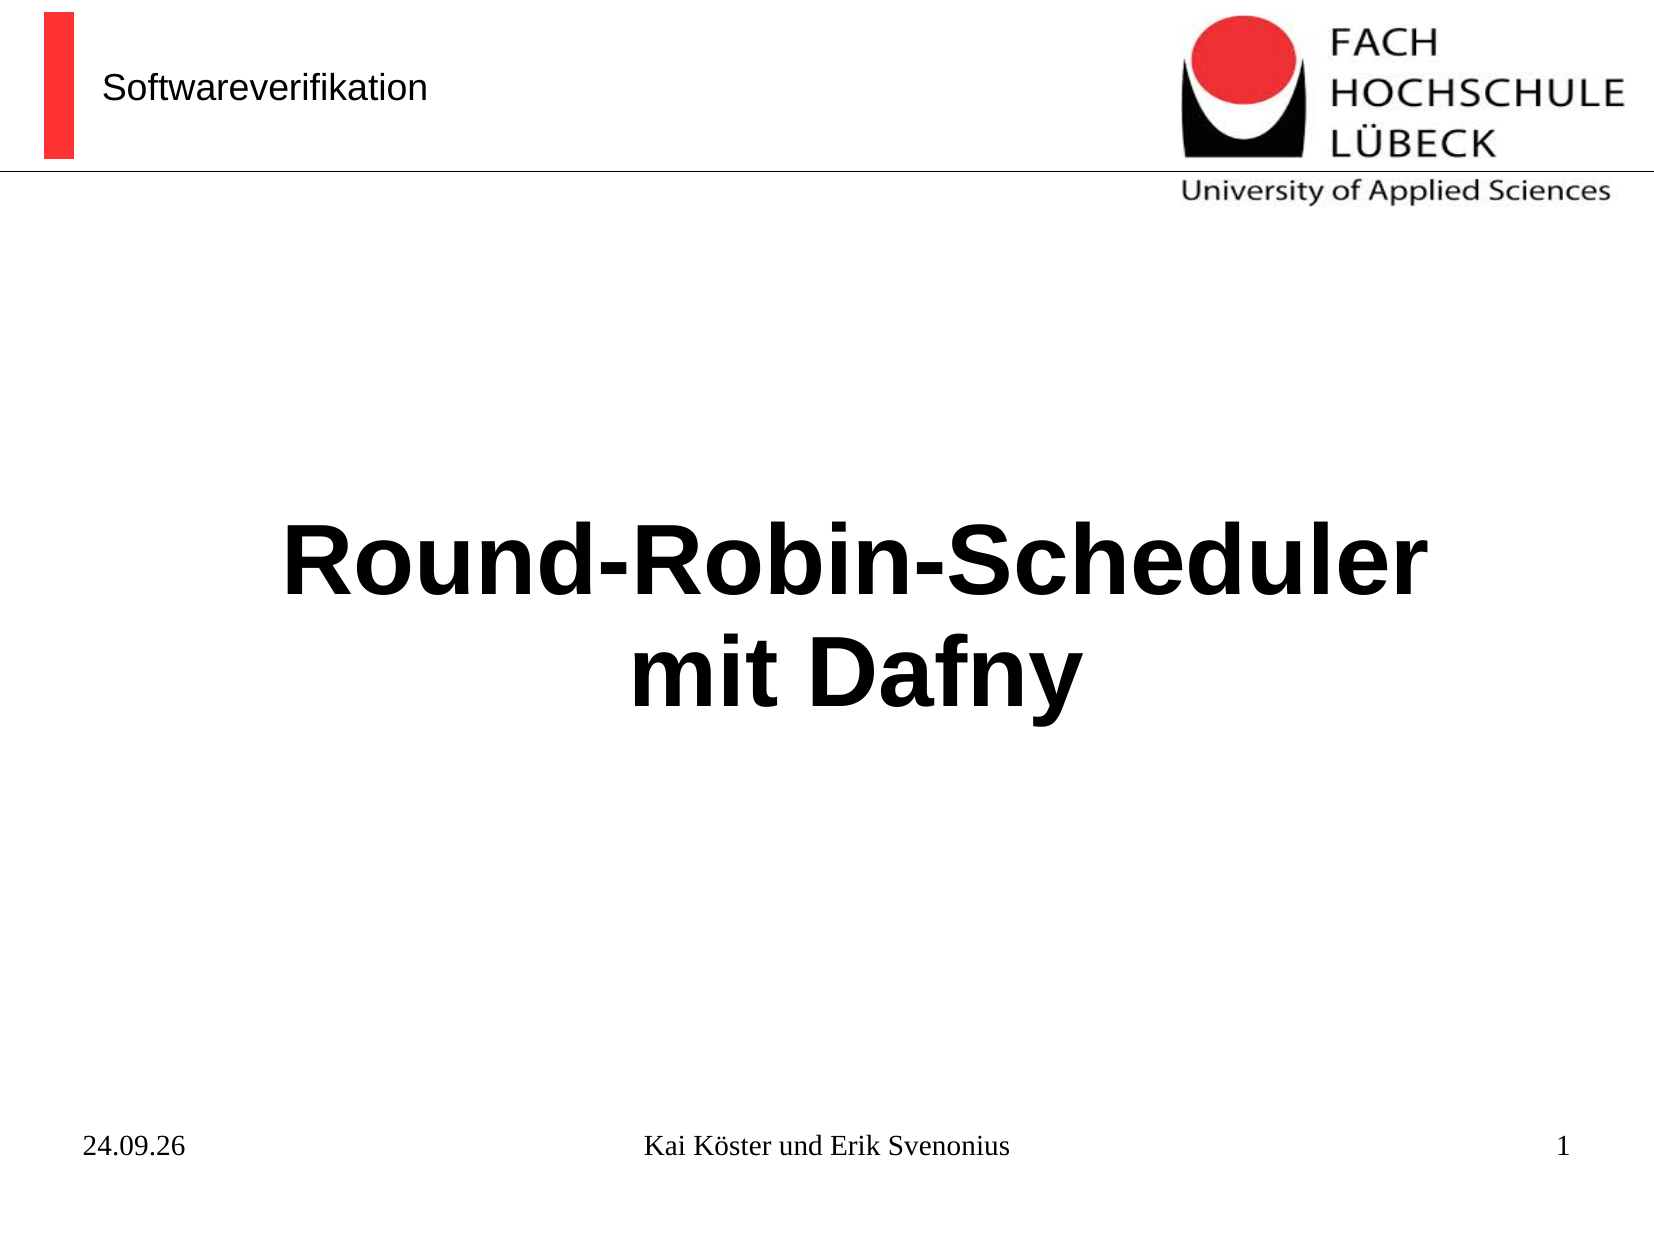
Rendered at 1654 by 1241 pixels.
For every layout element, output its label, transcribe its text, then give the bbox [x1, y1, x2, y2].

picture [1181, 15, 1625, 171]
text_box Softwareverifikation [77, 59, 443, 131]
text_box Round-Robin-Scheduler mit Dafny [206, 494, 1506, 739]
picture [1181, 172, 1625, 207]
